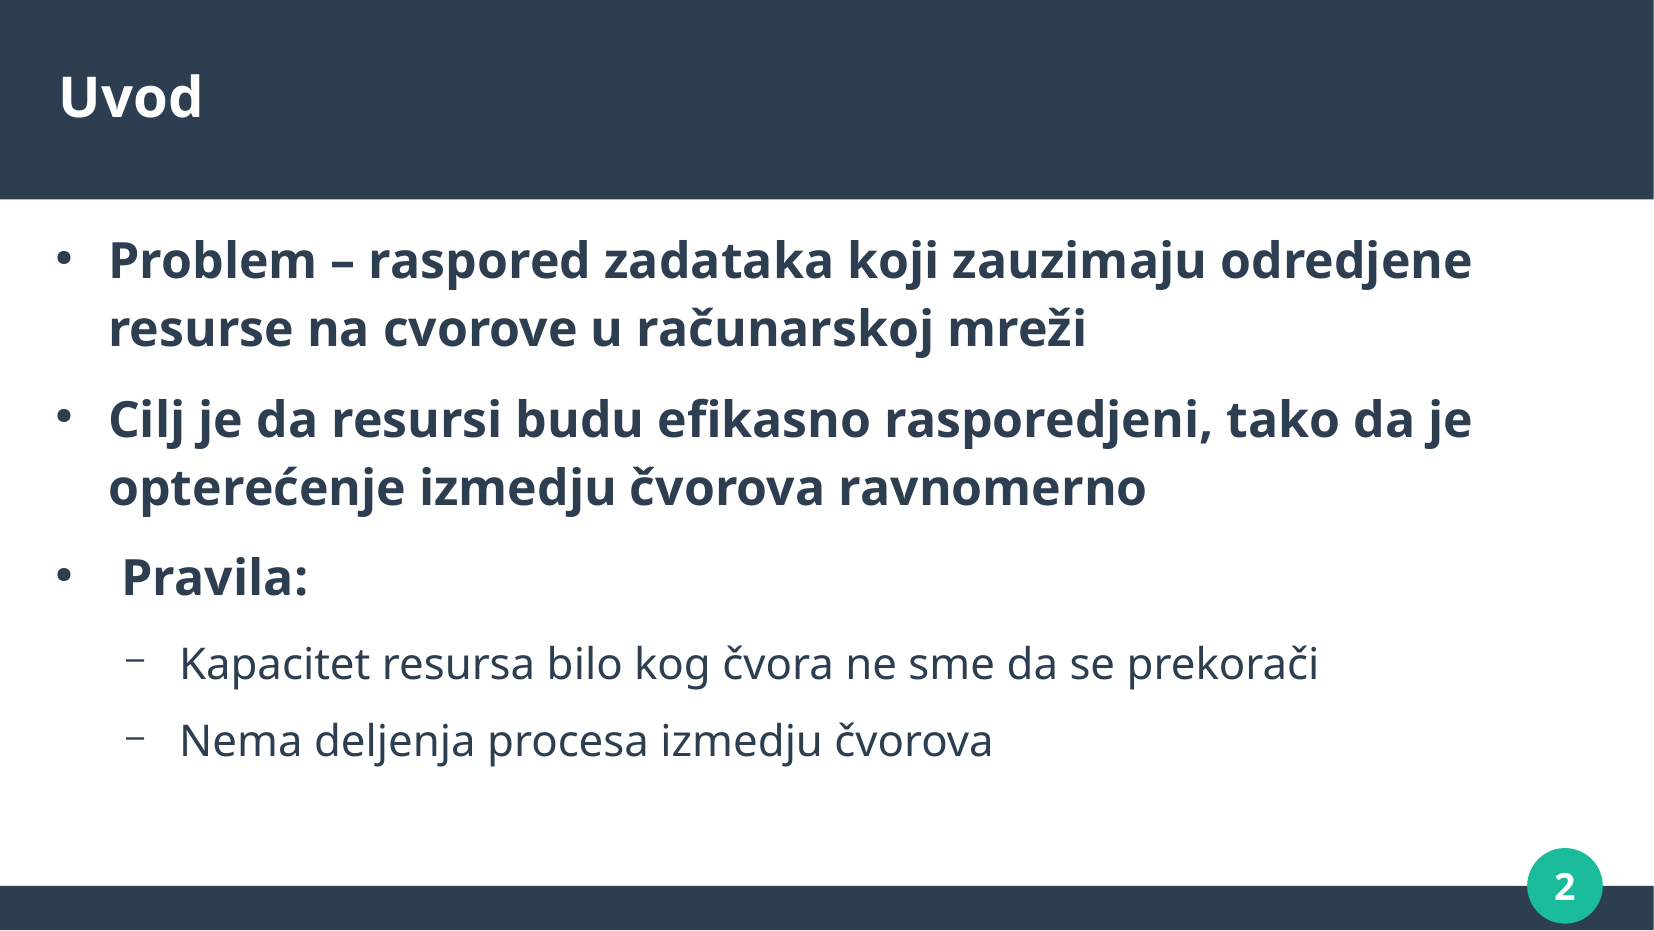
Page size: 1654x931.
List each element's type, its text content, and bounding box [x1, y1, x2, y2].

list Problem – raspored zadataka koji zauzimaju odredjene resurse na cvorove u računarskoj mreži Cilj je da resursi budu efikasno rasporedjeni, tako da je opterećenje izmedju čvorova ravnomerno Pravila: Kapacitet resursa bilo kog čvora ne sme da se prekorači Nema deljenja procesa izmedju čvorova [37, 225, 1573, 846]
title Uvod [59, 37, 1595, 156]
